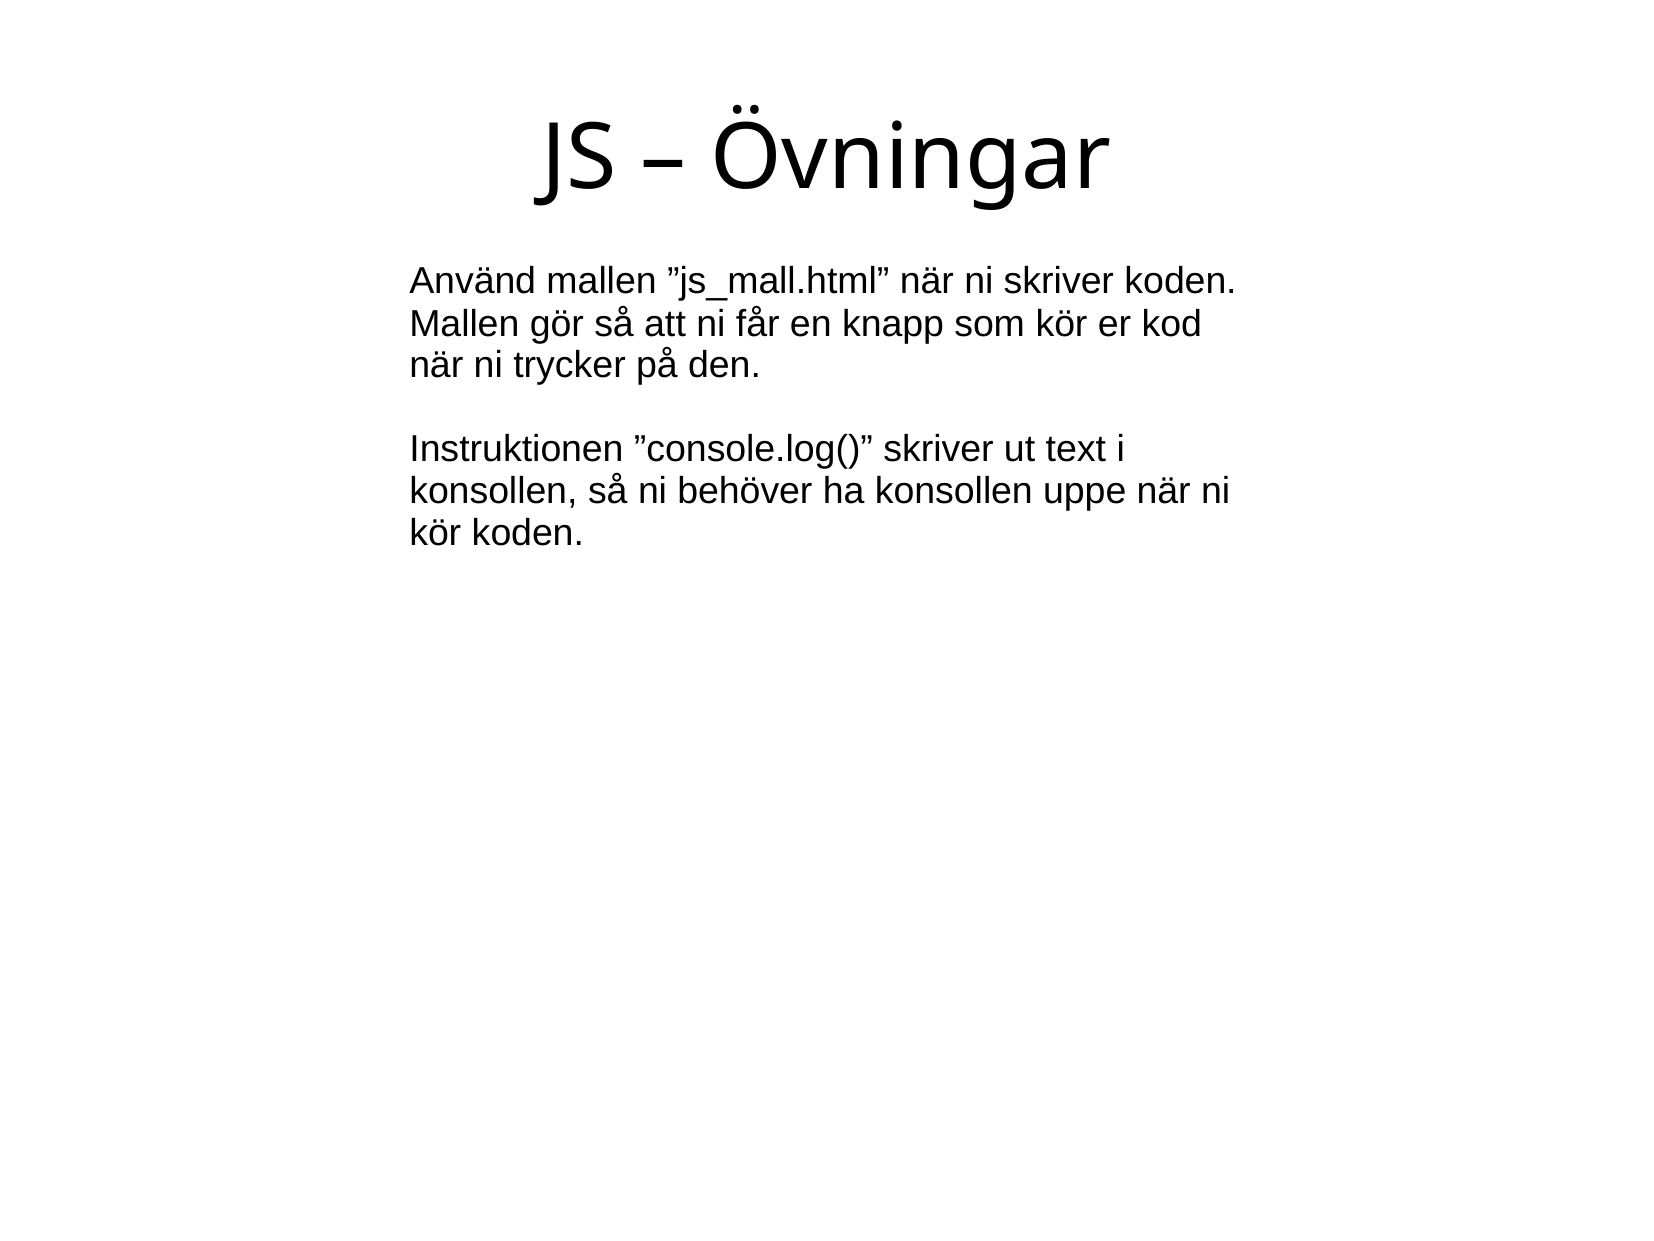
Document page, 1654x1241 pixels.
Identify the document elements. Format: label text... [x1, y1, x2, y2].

text_box Använd mallen ”js_mall.html” när ni skriver koden. Mallen gör så att ni får en knapp som kör er kod när ni trycker på den. Instruktionen ”console.log()” skriver ut text i konsollen, så ni behöver ha konsollen uppe när ni kör koden. [394, 252, 1259, 562]
title JS – Övningar [82, 49, 1571, 257]
